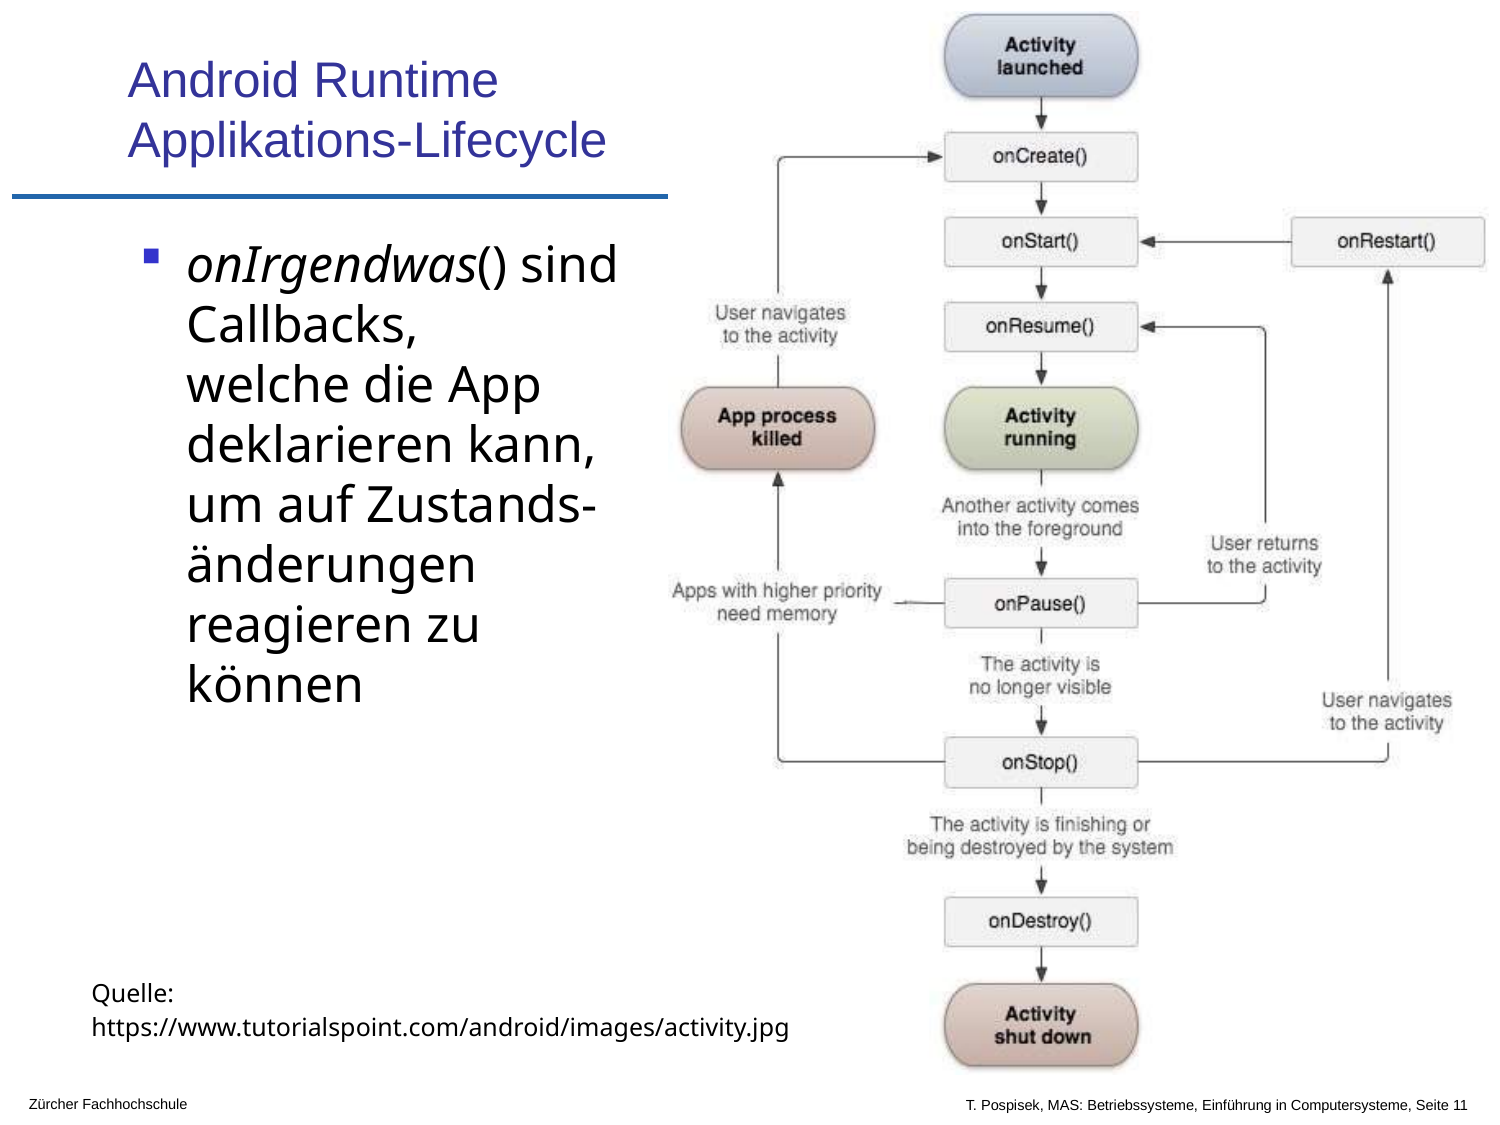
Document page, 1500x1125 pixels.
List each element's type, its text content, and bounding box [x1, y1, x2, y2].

title Android Runtime Applikations-Lifecycle [112, 50, 1391, 175]
picture [668, 11, 1489, 1075]
text_box Quelle: https://www.tutorialspoint.com/android/images/activity.jpg [76, 968, 1146, 1042]
text_box onIrgendwas() sind Callbacks, welche die App deklarieren kann, um auf Zustands- änderungen reagieren zu können [124, 224, 669, 934]
